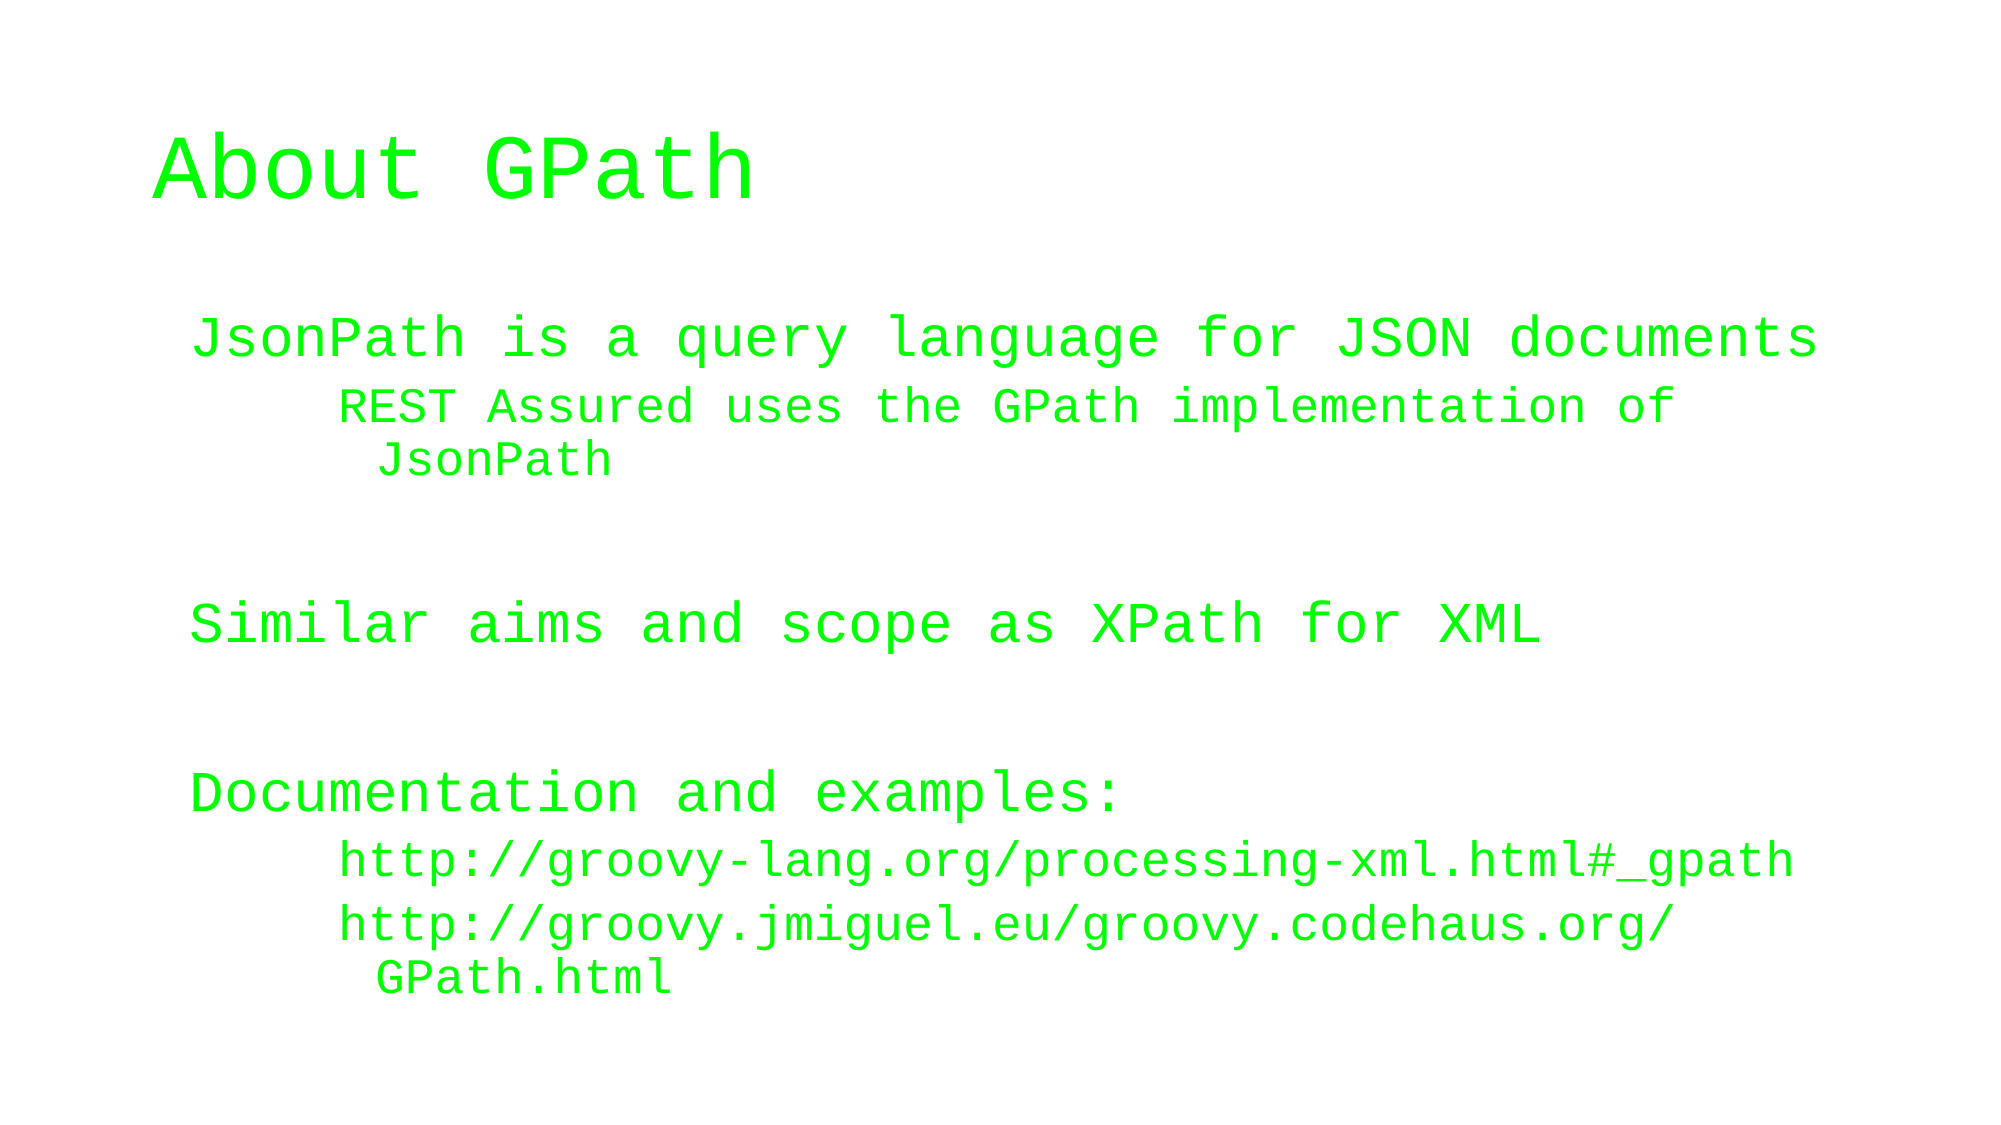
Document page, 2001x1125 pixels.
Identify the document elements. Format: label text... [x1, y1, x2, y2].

list JsonPath is a query language for JSON documents REST Assured uses the GPath implementation of JsonPath Similar aims and scope as XPath for XML Documentation and examples: http://groovy-lang.org/processing-xml.html#_gpath http://groovy.jmiguel.eu/groovy.codehaus.org/GPath.html [137, 299, 1951, 1014]
title About GPath [137, 59, 1863, 278]
